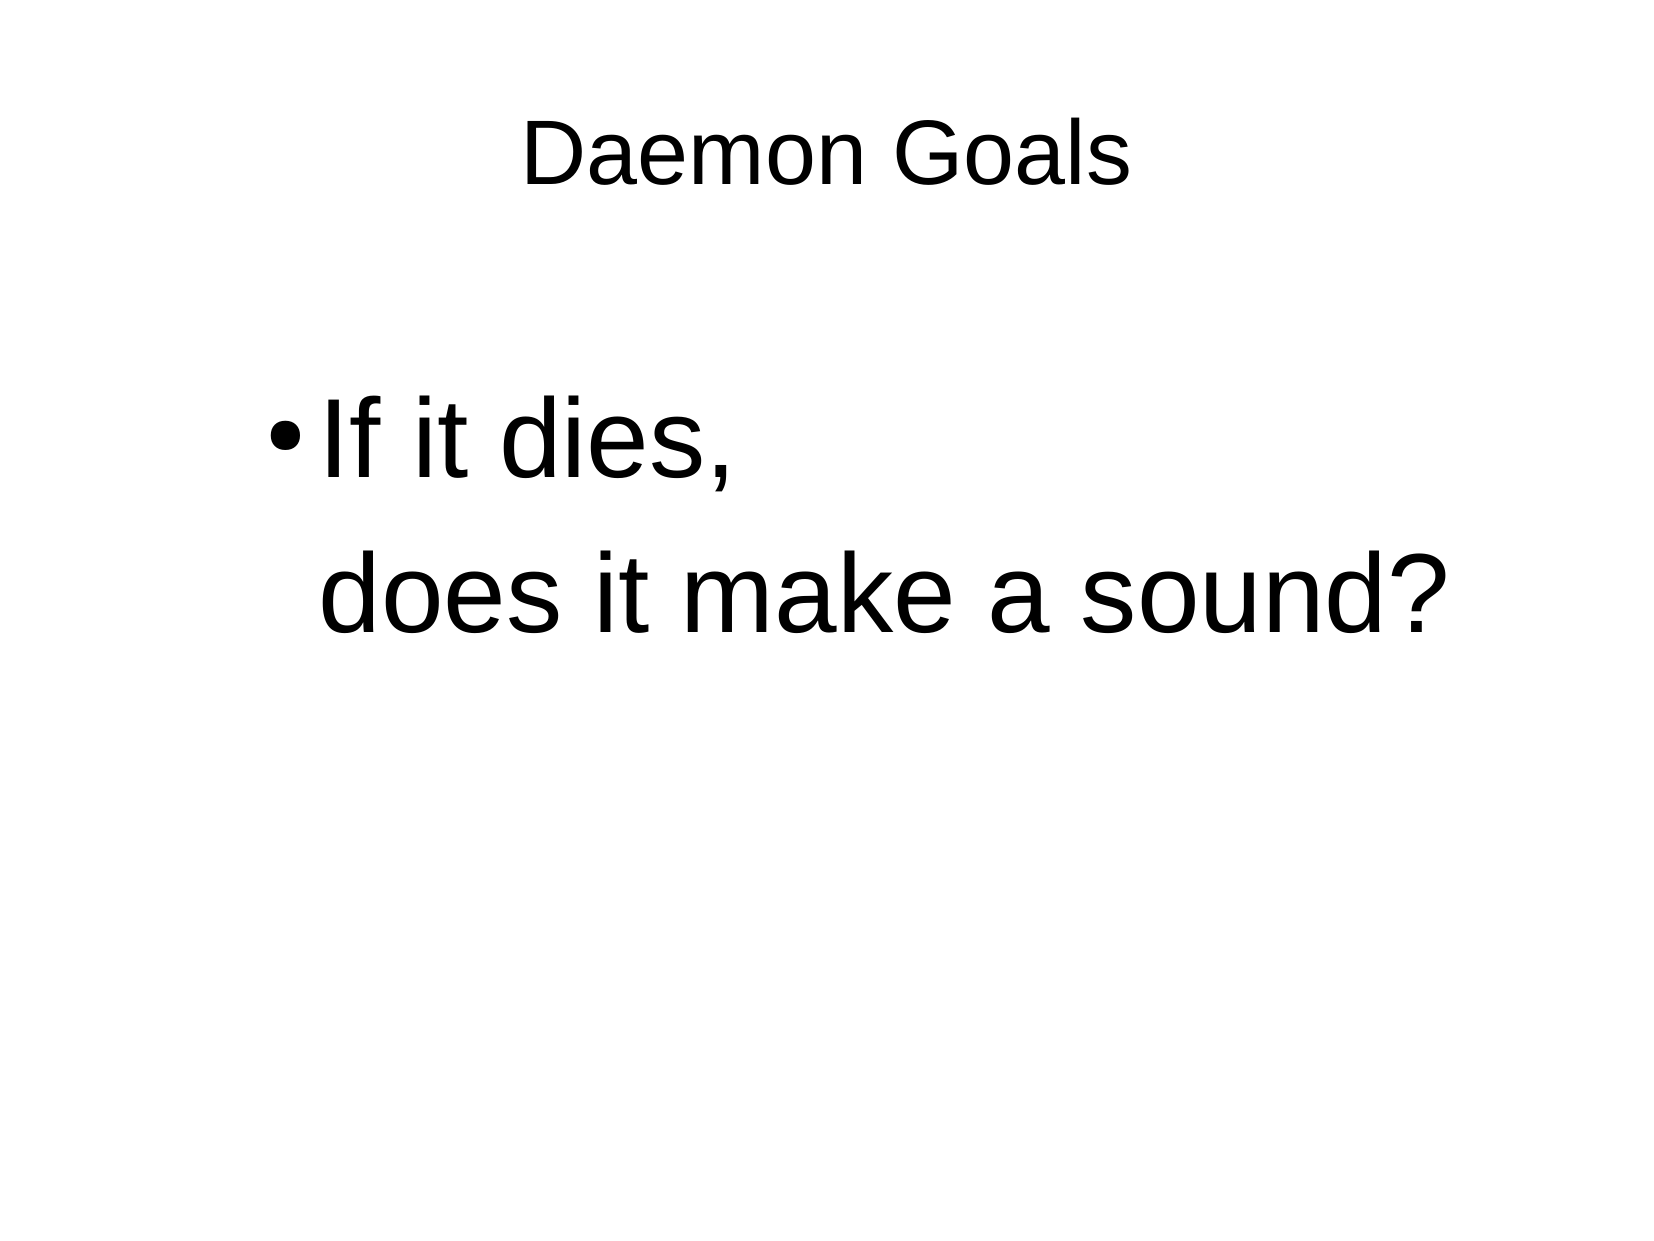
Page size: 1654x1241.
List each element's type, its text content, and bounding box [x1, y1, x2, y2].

title Daemon Goals [82, 49, 1571, 257]
list If it dies, does it make a sound? [247, 375, 1501, 871]
